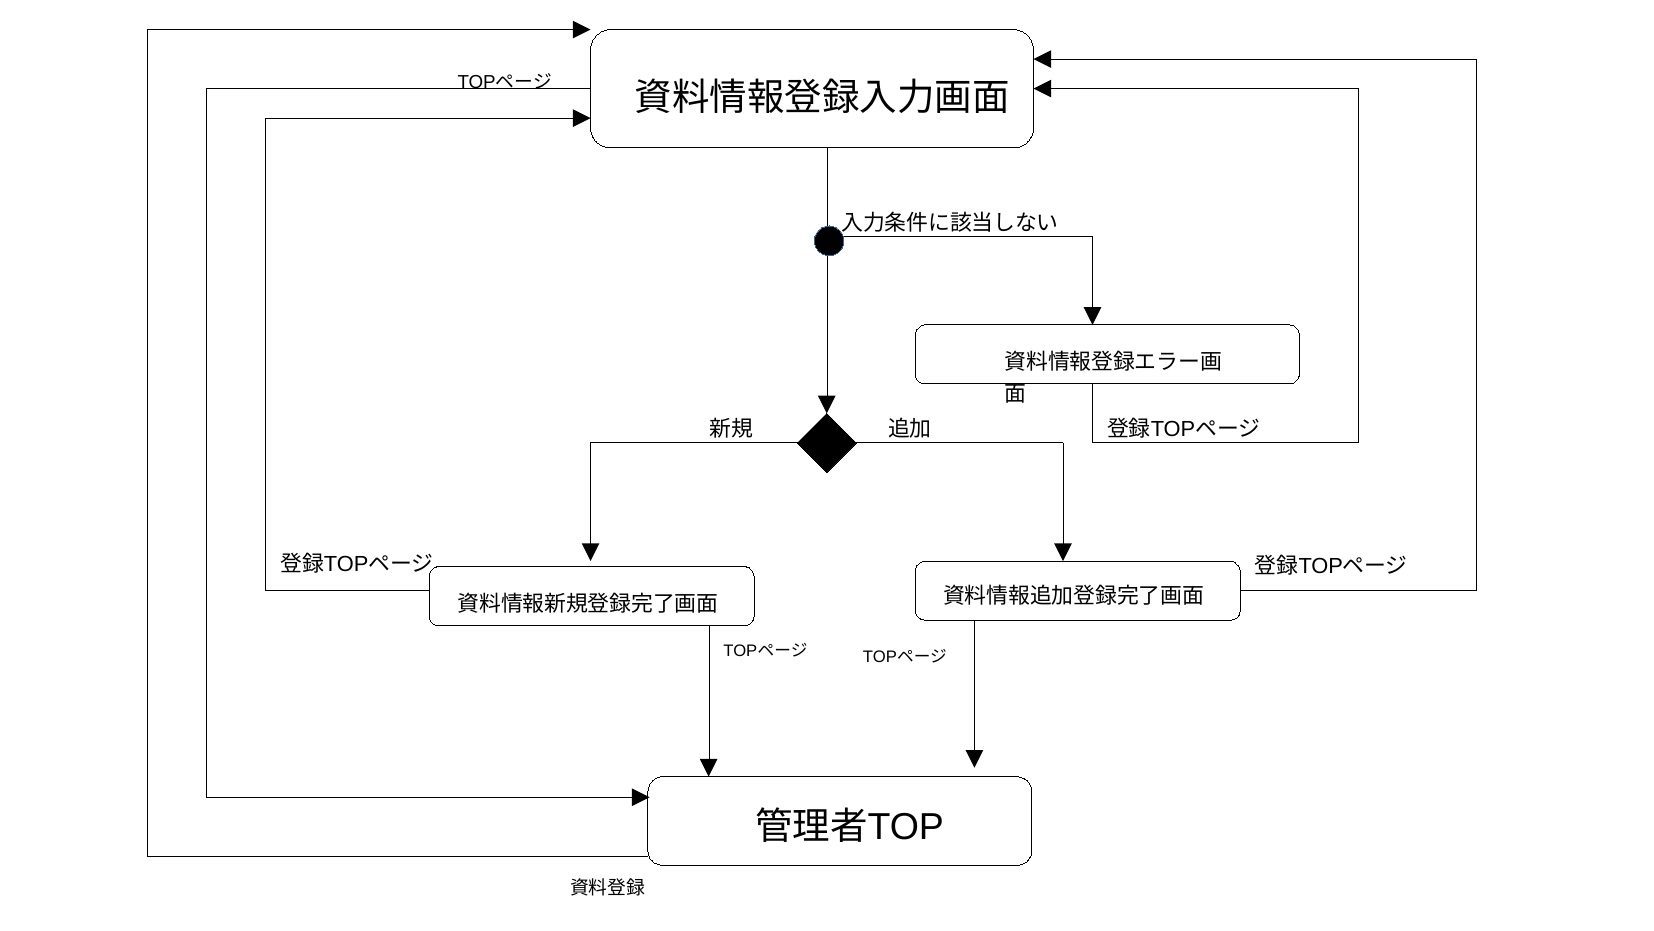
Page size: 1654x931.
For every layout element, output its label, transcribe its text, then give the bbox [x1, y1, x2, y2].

text_box [814, 225, 844, 256]
text_box 資料情報新規登録完了画面 [442, 578, 734, 638]
text_box 登録TOPページ [265, 539, 513, 579]
text_box [647, 776, 1032, 866]
text_box 資料情報追加登録完了画面 [928, 571, 1220, 608]
text_box [915, 561, 1241, 621]
text_box TOPページ [708, 630, 849, 670]
text_box TOPページ [848, 635, 963, 670]
text_box 資料情報登録入力画面 [620, 59, 1025, 116]
text_box TOPページ [442, 59, 567, 96]
text_box [590, 29, 1034, 148]
text_box 追加 [873, 404, 947, 443]
text_box [429, 579, 442, 626]
text_box [513, 566, 755, 626]
text_box 入力条件に該当しない [826, 197, 1074, 237]
text_box 資料登録 [555, 865, 680, 902]
text_box 新規 [694, 404, 768, 443]
text_box [915, 324, 1300, 384]
text_box [797, 413, 857, 473]
text_box 登録TOPページ [1092, 403, 1276, 443]
text_box 登録TOPページ [1240, 541, 1424, 581]
text_box 資料情報登録エラー画面 [990, 337, 1252, 374]
text_box 管理者TOP [740, 788, 1145, 846]
